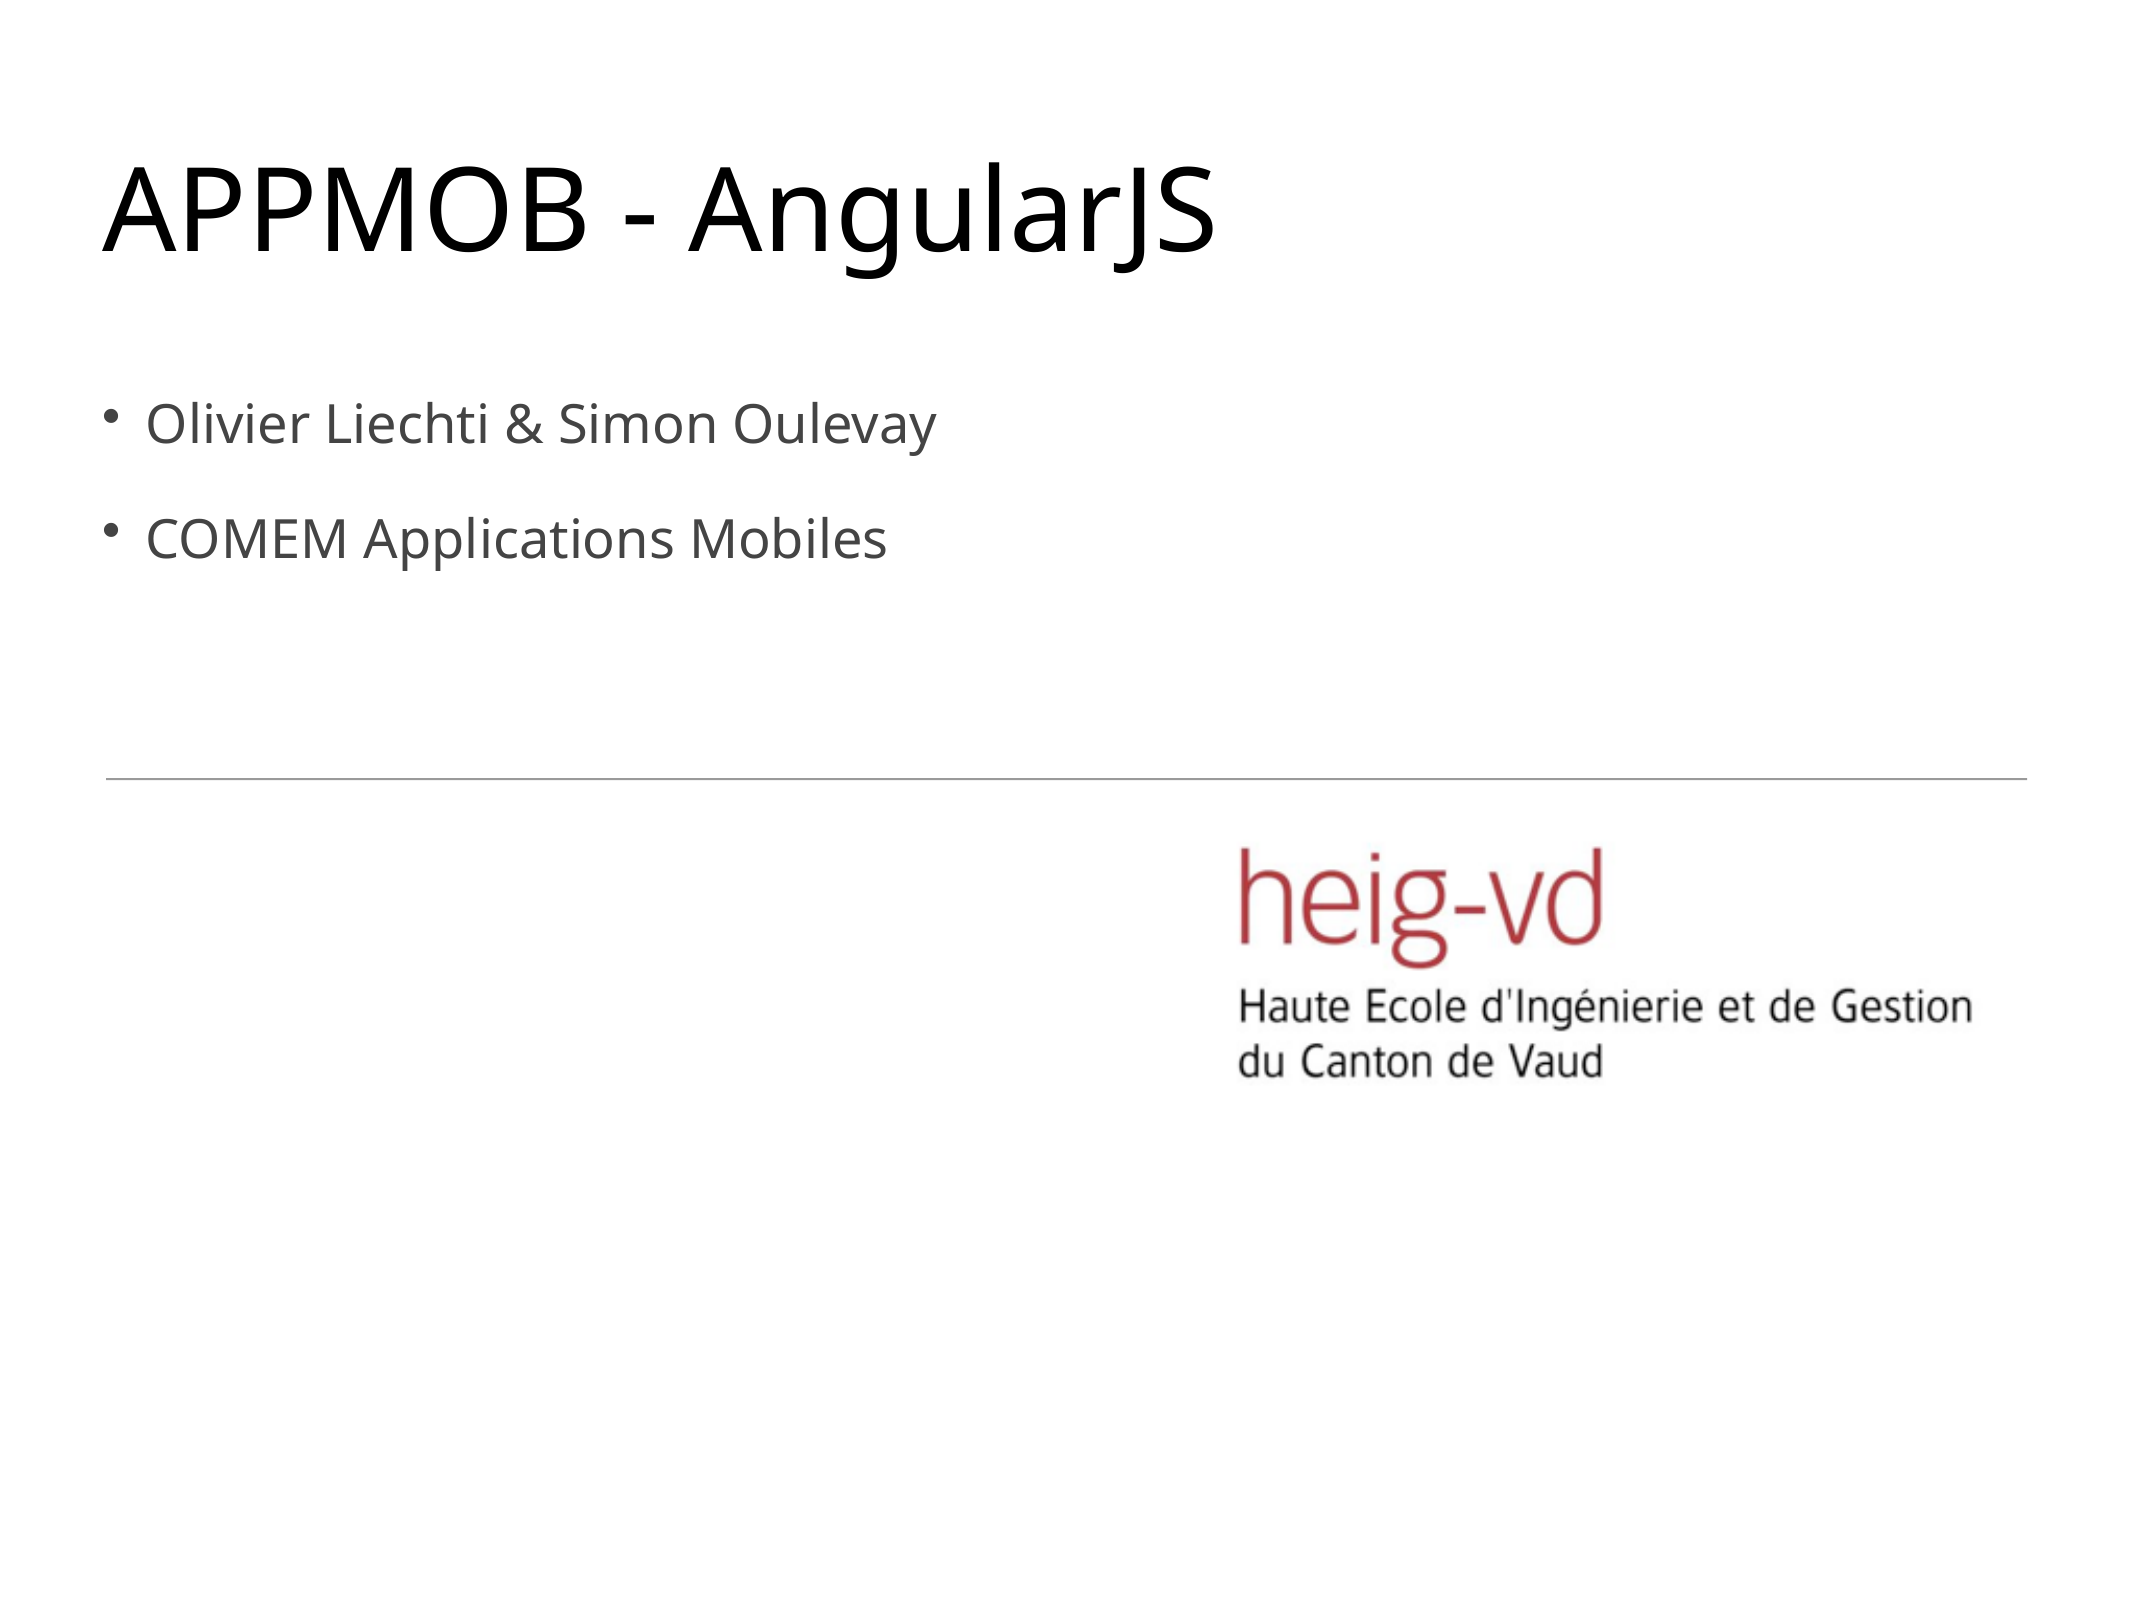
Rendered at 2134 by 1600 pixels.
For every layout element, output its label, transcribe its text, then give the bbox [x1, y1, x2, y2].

title APPMOB - AngularJS [93, 54, 2040, 284]
subtitle Olivier Liechti & Simon Oulevay COMEM Applications Mobiles [93, 381, 2040, 1459]
